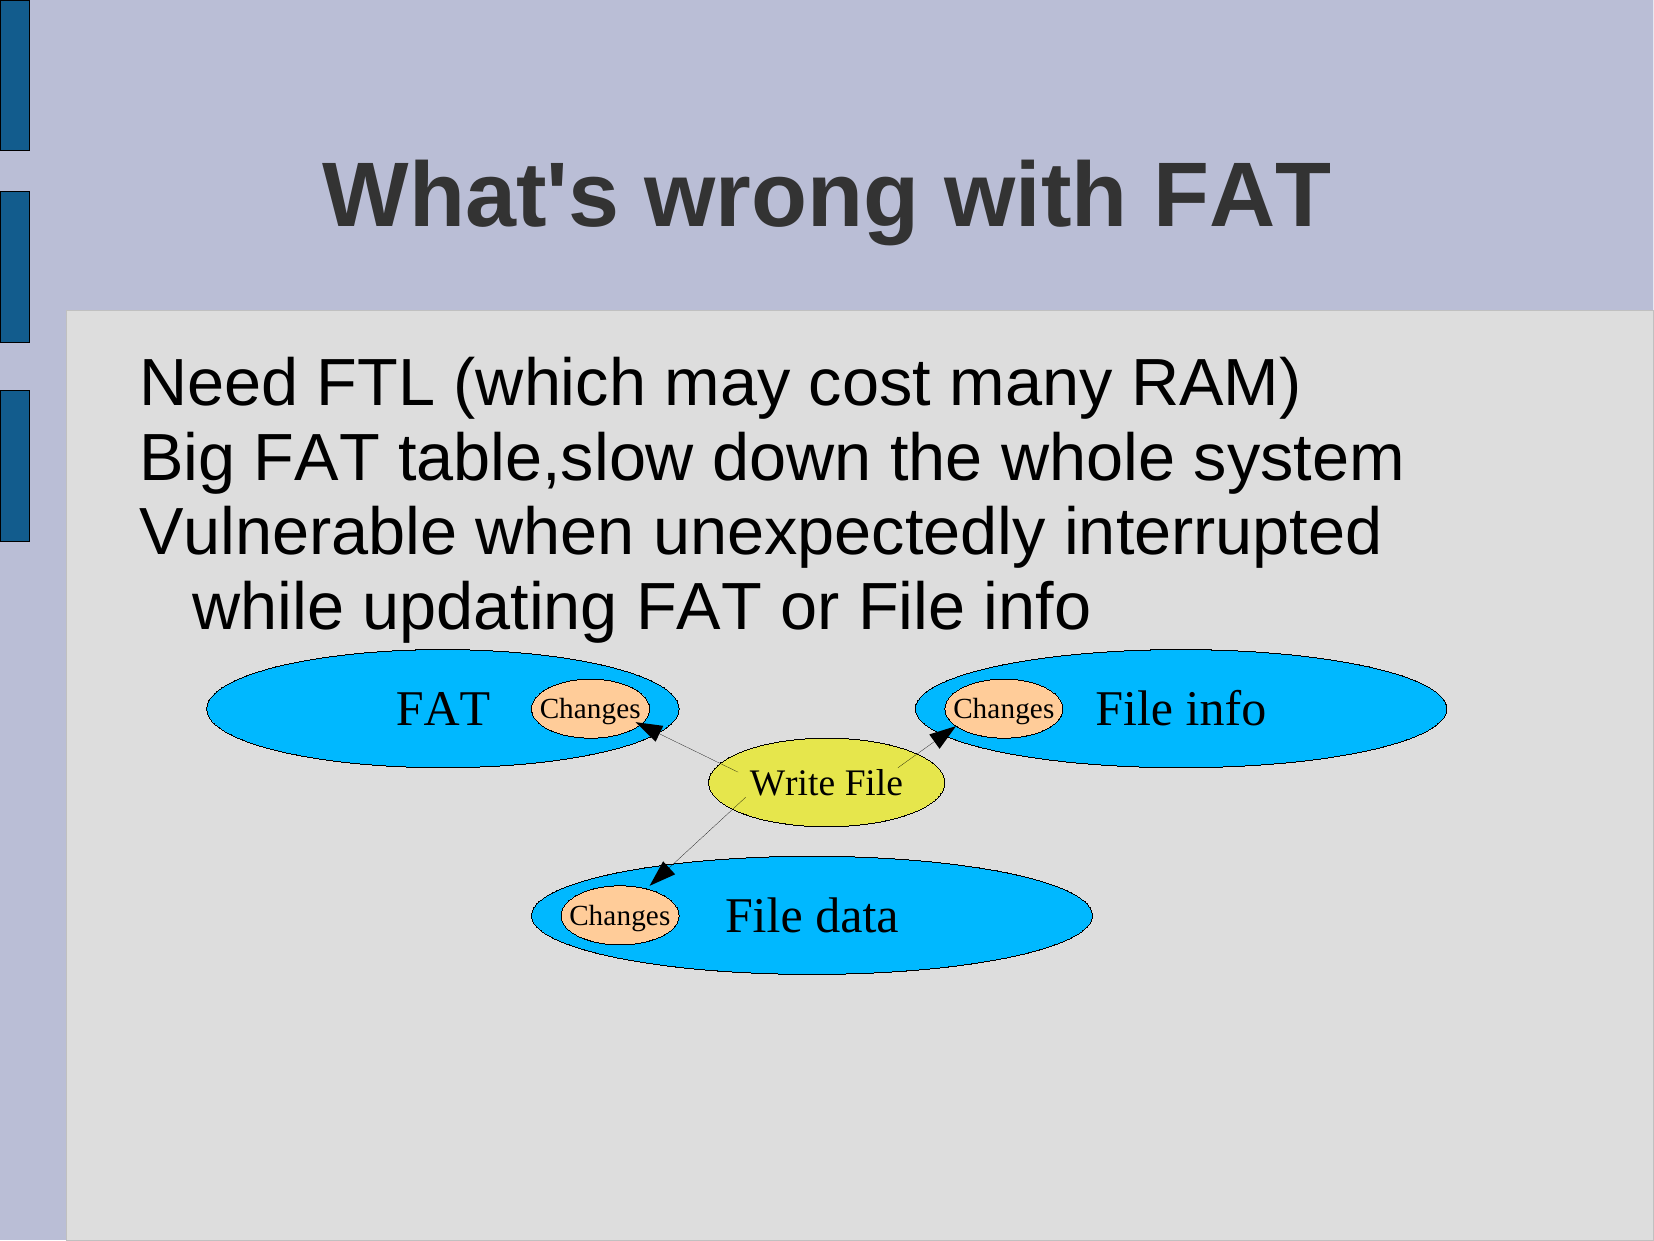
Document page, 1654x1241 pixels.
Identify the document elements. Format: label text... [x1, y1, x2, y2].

text_box Changes [944, 679, 1063, 739]
text_box File info [915, 649, 1447, 768]
text_box File data [531, 856, 1093, 975]
title What's wrong with FAT [121, 91, 1534, 299]
text_box Changes [531, 679, 650, 739]
text_box Changes [561, 885, 680, 945]
text_box FAT [206, 649, 680, 768]
list Need FTL (which may cost many RAM) Big FAT table,slow down the whole system Vulnerable when unexpectedly interrupted while updating FAT or File info [121, 344, 1534, 1127]
text_box Write File [708, 738, 945, 827]
